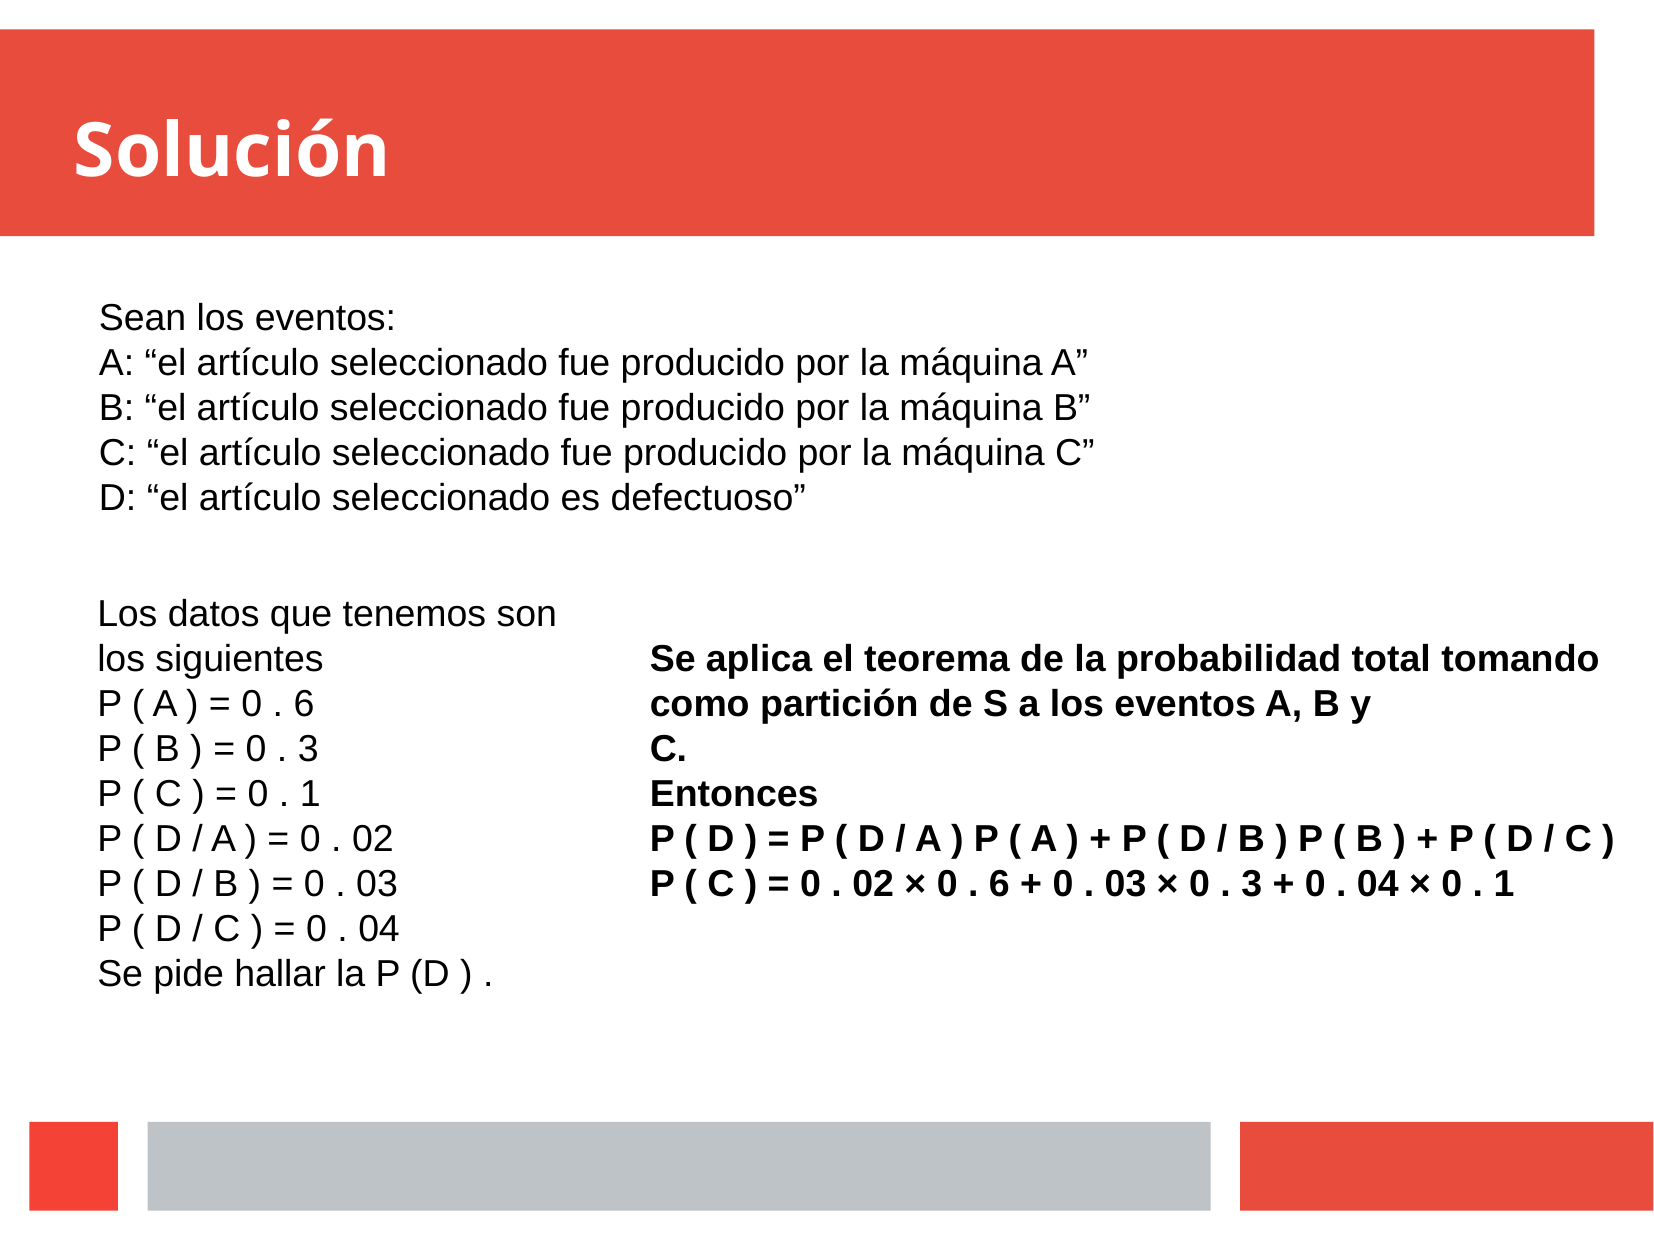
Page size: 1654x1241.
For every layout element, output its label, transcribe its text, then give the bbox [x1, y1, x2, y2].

text_box Se aplica el teorema de la probabilidad total tomando como partición de S a los eventos A, B y C. Entonces P ( D ) = P ( D / A ) P ( A ) + P ( D / B ) P ( B ) + P ( D / C ) P ( C ) = 0 . 02 × 0 . 6 + 0 . 03 × 0 . 3 + 0 . 04 × 0 . 1 [634, 573, 1654, 772]
list Sean los eventos: A: “el artículo seleccionado fue producido por la máquina A” B: “el artículo seleccionado fue producido por la máquina B” C: “el artículo seleccionado fue producido por la máquina C” D: “el artículo seleccionado es defectuoso” [84, 277, 1590, 562]
text_box Los datos que tenemos son los siguientes P ( A ) = 0 . 6 P ( B ) = 0 . 3 P ( C ) = 0 . 1 P ( D / A ) = 0 . 02 P ( D / B ) = 0 . 03 P ( D / C ) = 0 . 04 Se pide hallar la P (D ) . [82, 573, 576, 830]
title Solución [59, 59, 1595, 207]
